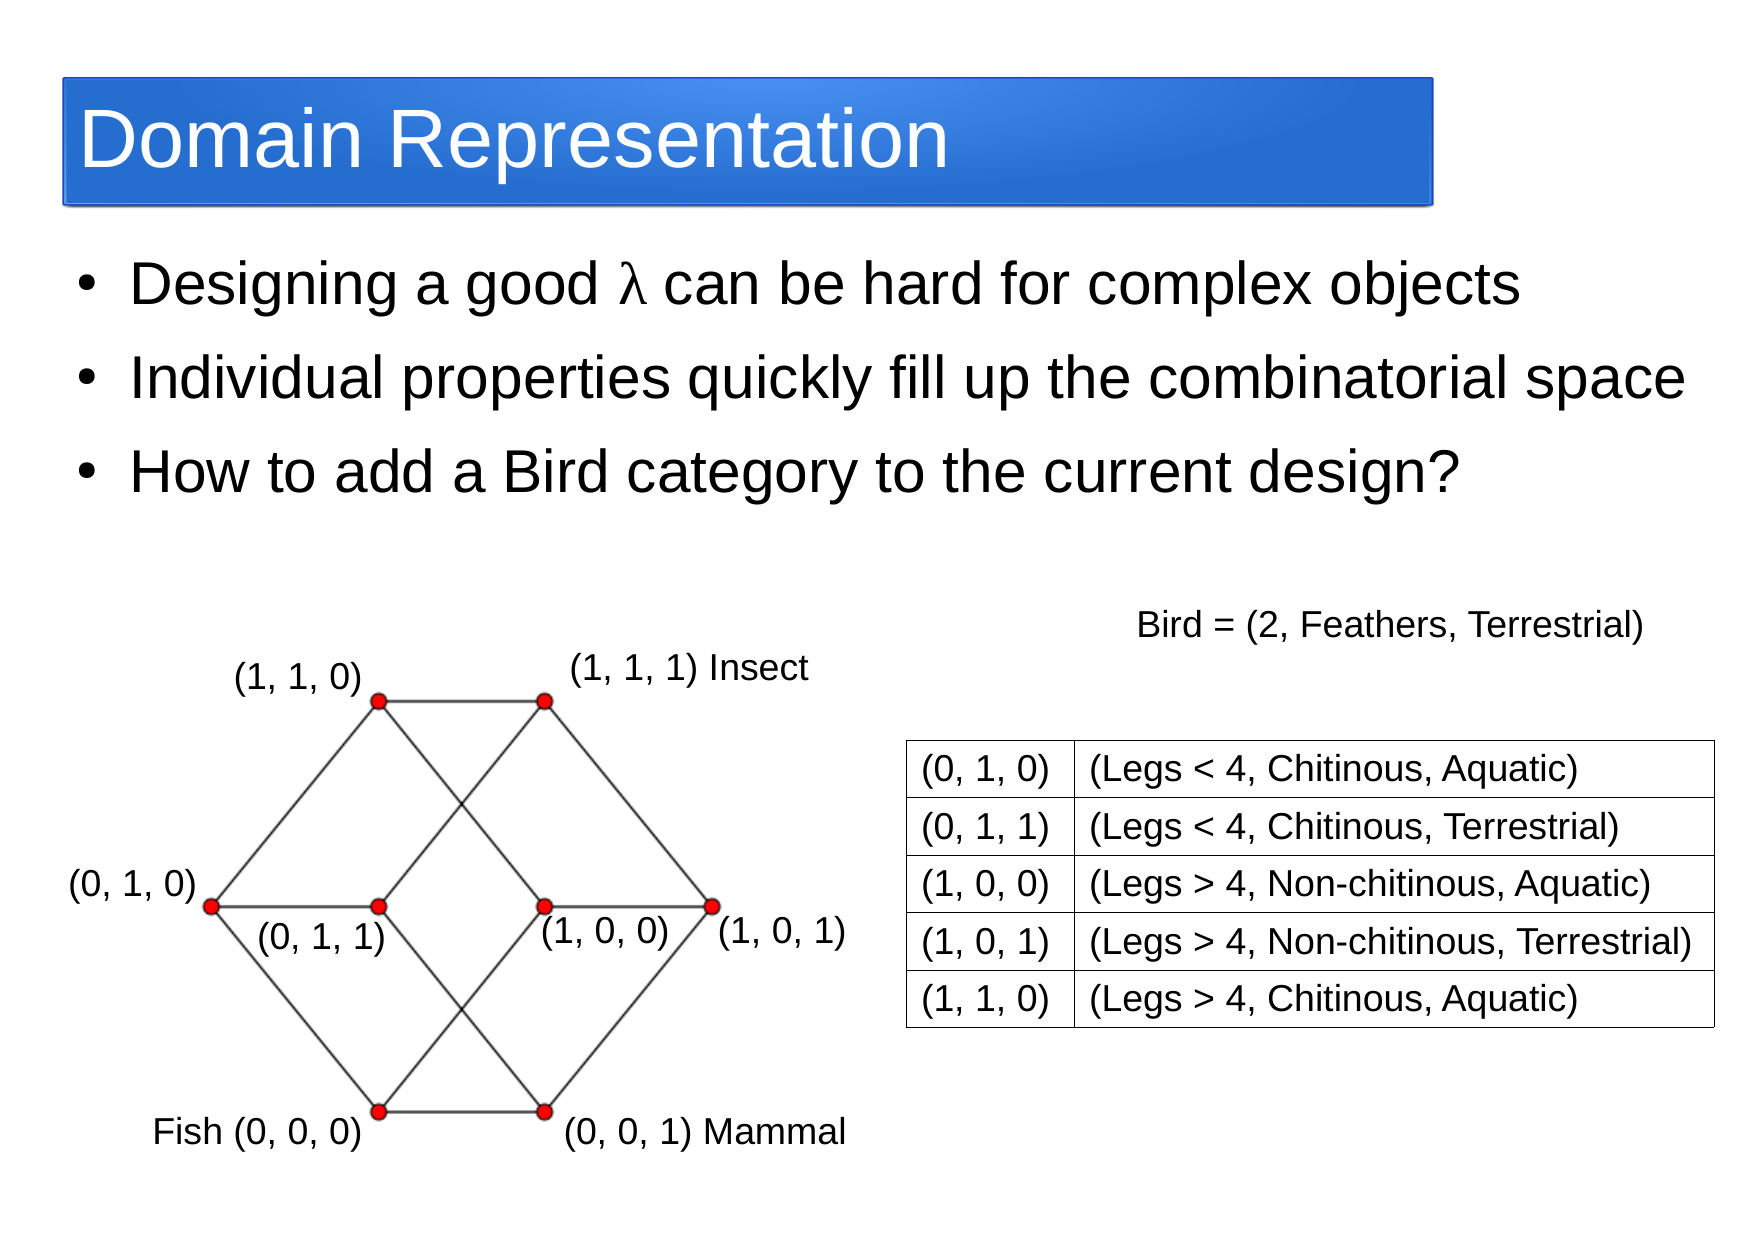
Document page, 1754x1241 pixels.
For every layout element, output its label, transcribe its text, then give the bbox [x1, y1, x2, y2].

table_cell (1, 0, 0) [907, 856, 1074, 912]
table_cell (Legs > 4, Non-chitinous, Terrestrial) [1075, 913, 1714, 970]
table_cell (1, 0, 1) [907, 913, 1074, 970]
list Designing a good λ can be hard for complex objects Individual properties quickly fill up the combinatorial space How to add a Bird category to the current design? [58, 249, 1696, 520]
table_header (0, 1, 0) [907, 741, 1074, 797]
text_box (0, 0, 1) Mammal [548, 1103, 862, 1160]
text_box (1, 1, 1) Insect [554, 639, 833, 697]
text_box (0, 1, 1) [229, 908, 402, 966]
table_cell (Legs > 4, Non-chitinous, Aquatic) [1075, 856, 1714, 912]
table_cell (Legs < 4, Chitinous, Terrestrial) [1075, 798, 1714, 855]
title Domain Representation [78, 80, 1429, 198]
picture [196, 686, 728, 1128]
picture [58, 77, 1439, 209]
text_box (1, 0, 1) [690, 902, 862, 960]
text_box Bird = (2, Feathers, Terrestrial) [1121, 595, 1677, 653]
text_box Fish (0, 0, 0) [135, 1103, 378, 1160]
table_cell (1, 1, 0) [907, 971, 1074, 1027]
table_cell (0, 1, 1) [907, 798, 1074, 855]
text_box (1, 1, 0) [206, 648, 378, 706]
table_header (Legs < 4, Chitinous, Aquatic) [1075, 741, 1714, 797]
text_box (1, 0, 0) [513, 902, 685, 960]
text_box (0, 1, 0) [40, 855, 213, 912]
table_cell (Legs > 4, Chitinous, Aquatic) [1075, 971, 1714, 1027]
